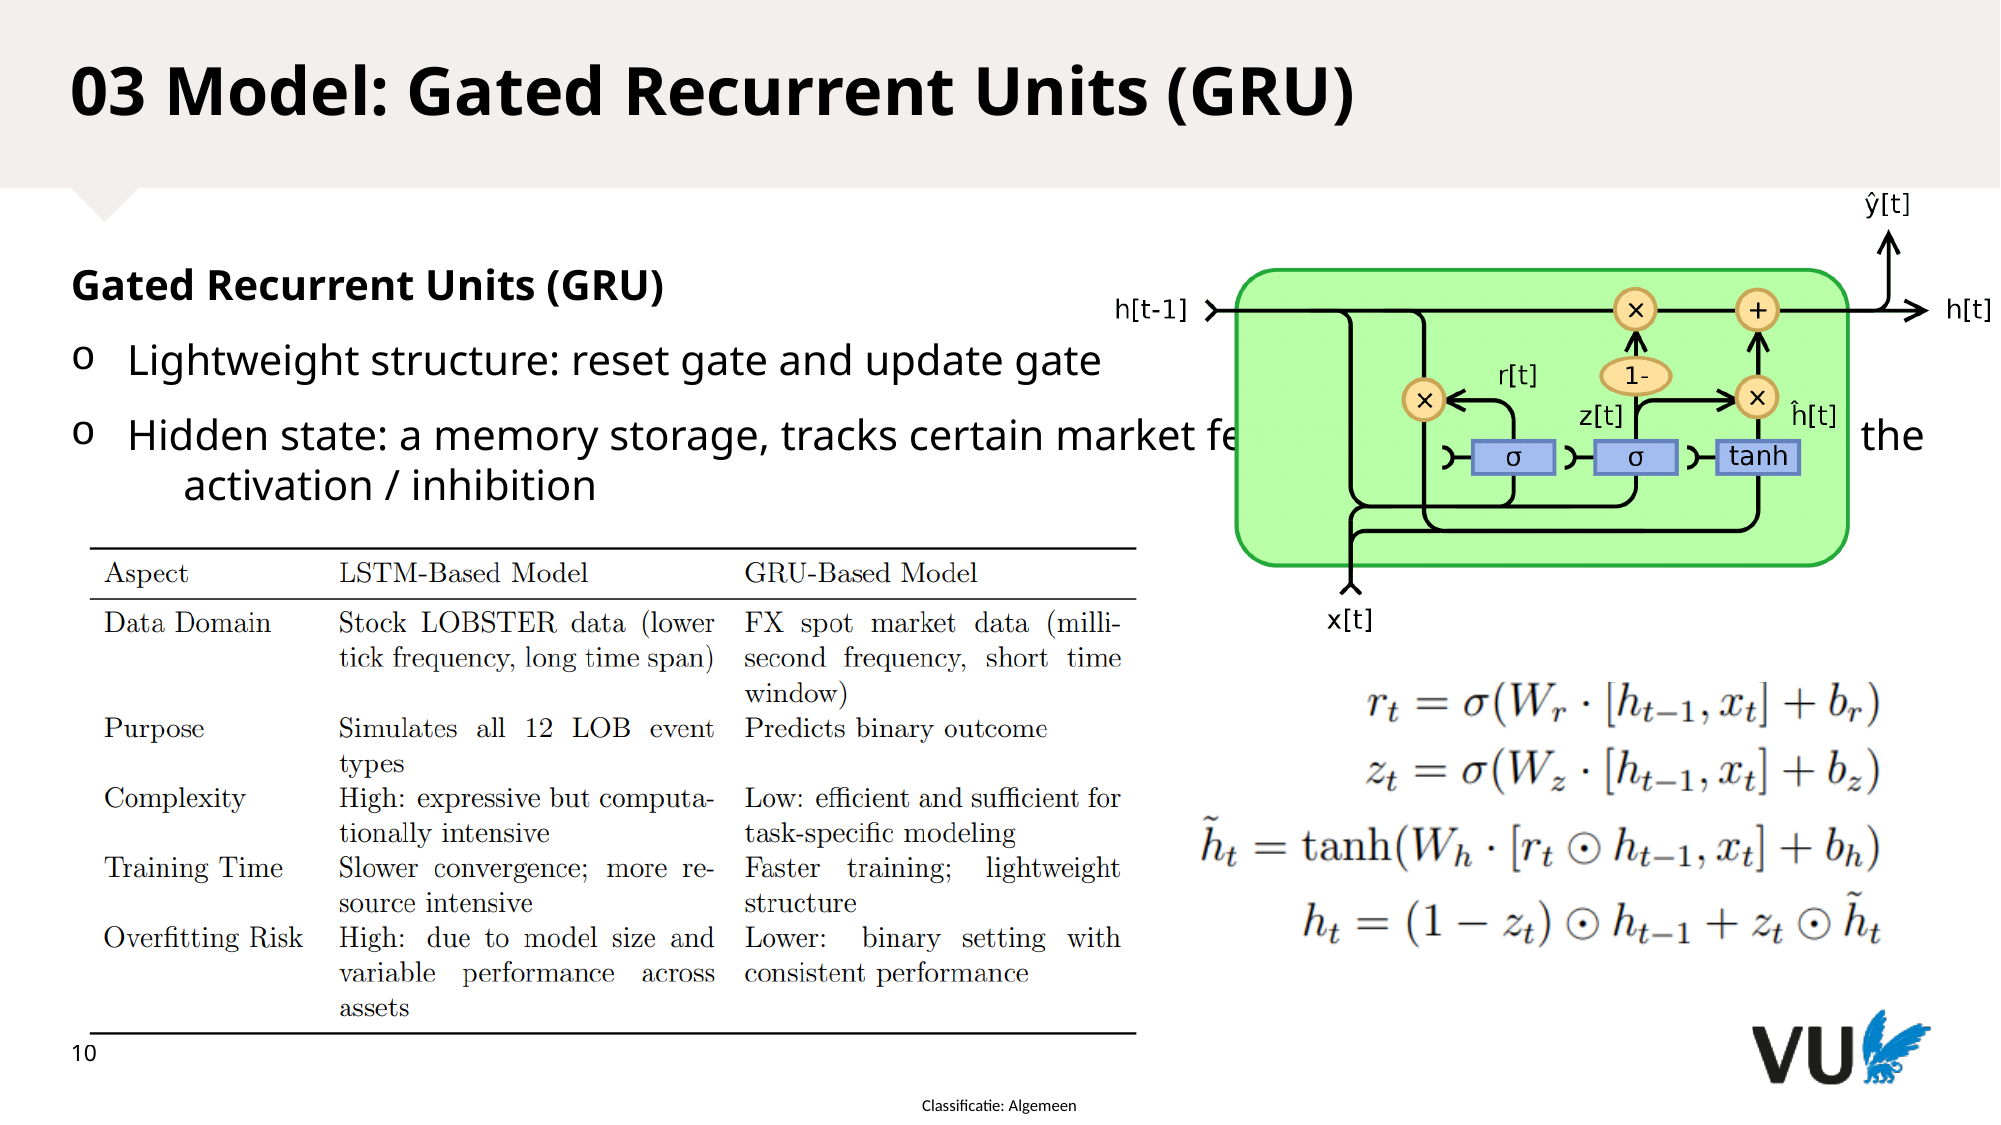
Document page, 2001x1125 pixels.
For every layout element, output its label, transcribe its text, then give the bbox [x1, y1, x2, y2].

picture [1188, 682, 1921, 953]
list Gated Recurrent Units (GRU) Lightweight structure: reset gate and update gate Hidden state: a memory storage, tracks certain market features, and relative value show the activation / inhibition A simplified variant of the LSTM [67, 211, 1108, 604]
title 03 Model: Gated Recurrent Units (GRU) [70, 0, 1930, 188]
text_box 4 [70, 1045, 152, 1125]
picture [70, 188, 2001, 1045]
